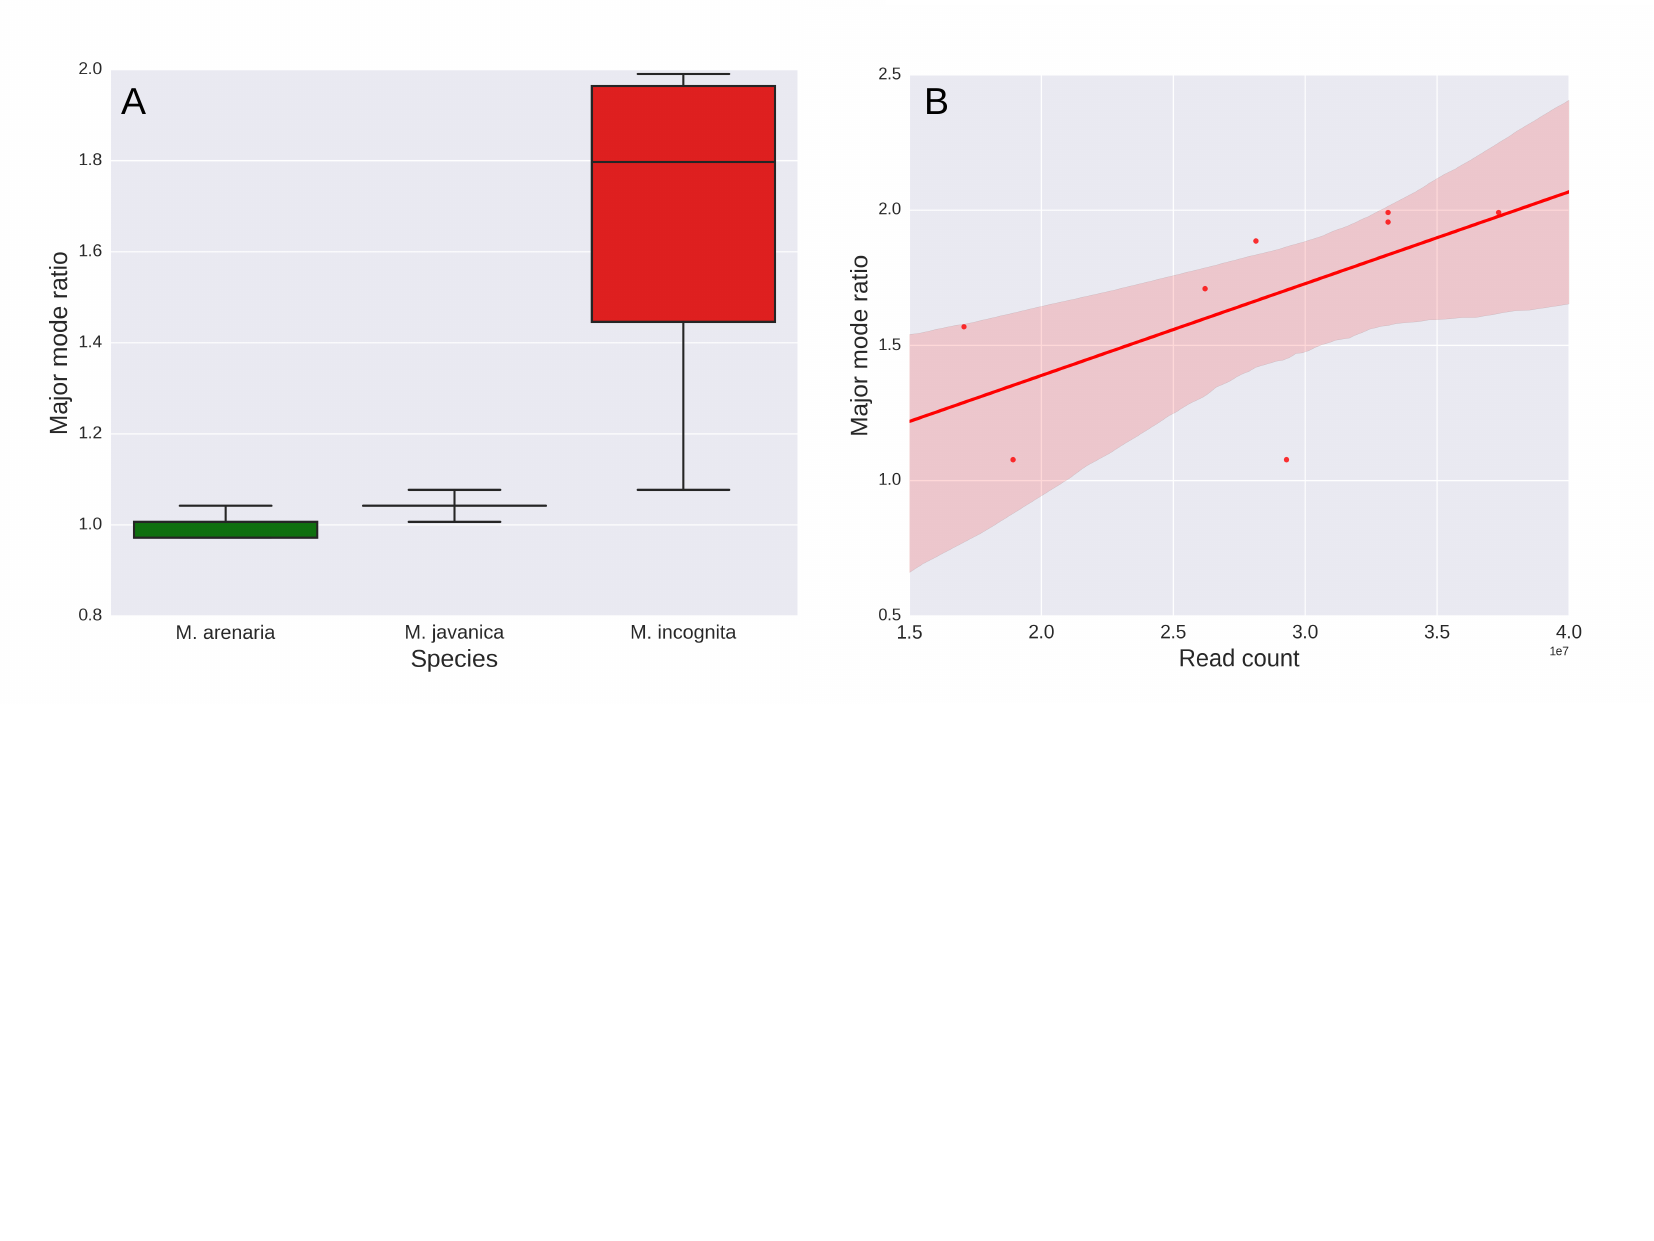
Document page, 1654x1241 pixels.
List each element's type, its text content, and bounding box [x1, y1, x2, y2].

text_box B [909, 73, 969, 130]
picture [0, 0, 1654, 704]
text_box A [106, 73, 166, 130]
